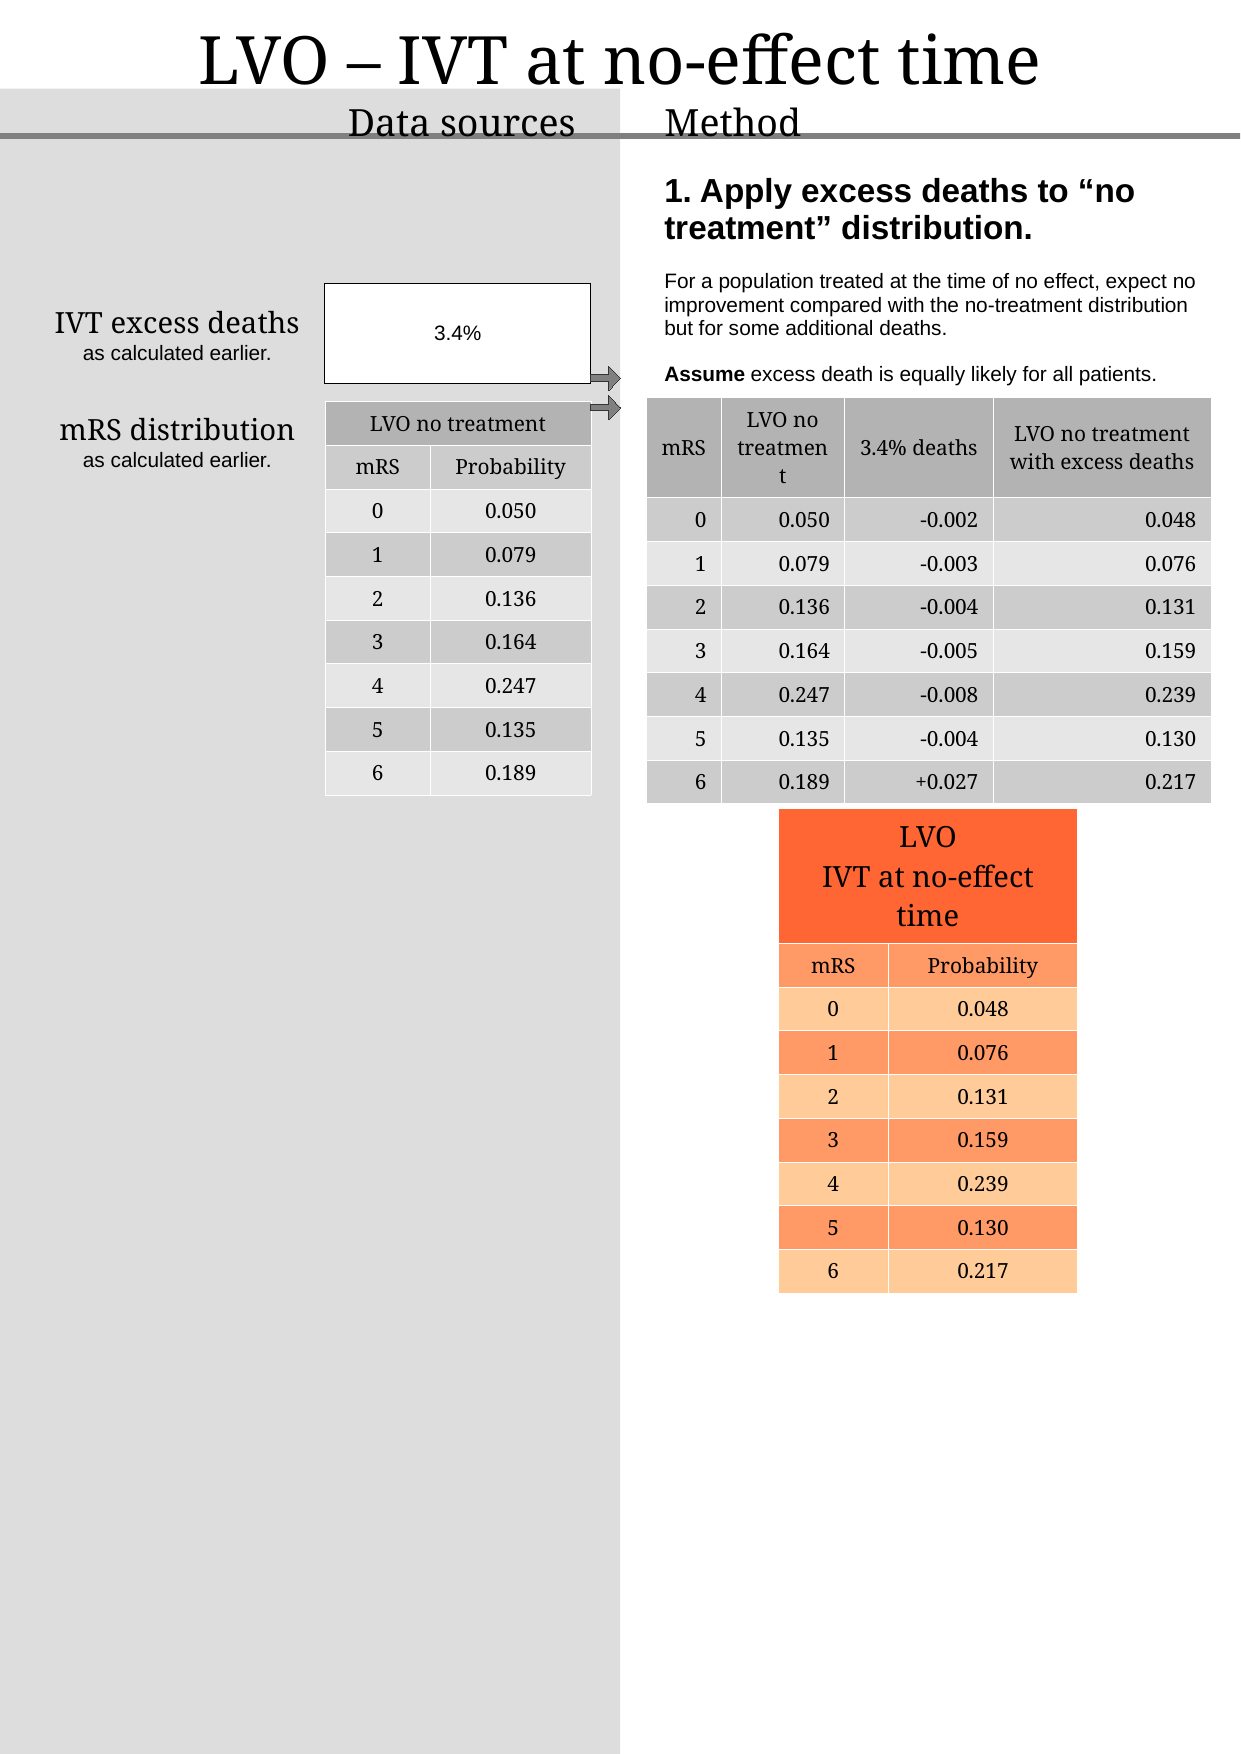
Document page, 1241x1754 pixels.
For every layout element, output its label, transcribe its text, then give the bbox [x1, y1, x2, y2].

table_cell 0.247 [431, 664, 591, 707]
table_cell 0.239 [994, 673, 1211, 716]
table_cell 0.076 [889, 1031, 1077, 1074]
table_cell -0.005 [845, 630, 993, 672]
table_cell 0.239 [889, 1163, 1077, 1205]
table_header LVO no treatment [722, 398, 844, 497]
table_cell 6 [647, 761, 721, 803]
table_cell 4 [779, 1163, 888, 1205]
table_cell 0.079 [722, 542, 844, 585]
table_cell 0 [779, 988, 888, 1030]
text_box Method [649, 89, 1211, 146]
table_cell -0.004 [845, 586, 993, 629]
table_cell 0.135 [722, 717, 844, 760]
table_cell +0.027 [845, 761, 993, 803]
table_header 3.4% deaths [845, 398, 993, 497]
table_cell 1 [647, 542, 721, 585]
table_cell -0.004 [845, 717, 993, 760]
table_header LVO no treatment [326, 402, 591, 445]
table_cell 0.159 [994, 630, 1211, 672]
text_box IVT excess deaths as calculated earlier. [29, 283, 324, 384]
text_box 1. Apply excess deaths to “no treatment” distribution. For a population treated at the time of no effect, expect no improvement compared with the no-treatment distribution but for some additional deaths. Assume excess death is equally likely for all patients. → Result: [649, 165, 1211, 397]
table_cell 0.131 [889, 1075, 1077, 1118]
table_cell 4 [647, 673, 721, 716]
table_cell 5 [326, 708, 430, 751]
table_cell 0.164 [431, 621, 591, 663]
table_cell 0.079 [431, 533, 591, 576]
text_box [590, 395, 621, 420]
table_cell 0.217 [889, 1250, 1077, 1293]
table_header LVO no treatment with excess deaths [994, 398, 1211, 497]
table_cell Probability [431, 446, 591, 489]
text_box [590, 366, 621, 391]
text_box 3.4% [324, 283, 591, 384]
table_cell 2 [647, 586, 721, 629]
text_box Data sources [29, 89, 591, 146]
table_header LVO IVT at no-effect time [779, 809, 1077, 943]
table_cell 5 [779, 1206, 888, 1249]
table_cell 0 [326, 490, 430, 532]
table_cell 0.217 [994, 761, 1211, 803]
table_cell -0.002 [845, 498, 993, 541]
table_cell 0.130 [994, 717, 1211, 760]
table_cell 6 [779, 1250, 888, 1293]
table_cell 0.247 [722, 673, 844, 716]
text_box mRS distribution as calculated earlier. [29, 401, 325, 532]
table_cell 2 [326, 577, 430, 620]
table_cell Probability [889, 944, 1077, 987]
table_cell 0.135 [431, 708, 591, 751]
table_cell 0.164 [722, 630, 844, 672]
table_cell 1 [326, 533, 430, 576]
text_box 1. Apply excess deaths to “no treatment” distribution. For a population treated at the time of no effect, expect no improvement compared with the no-treatment distribution but for some additional deaths. Assume excess death is equally likely for all patients. → Result: [649, 804, 1211, 1416]
table_cell 5 [647, 717, 721, 760]
table_cell 0 [647, 498, 721, 541]
table_cell mRS [779, 944, 888, 987]
table_cell 3 [779, 1119, 888, 1162]
table_cell 3 [326, 621, 430, 663]
table_cell 4 [326, 664, 430, 707]
table_cell 0.076 [994, 542, 1211, 585]
table_cell 0.048 [889, 988, 1077, 1030]
table_cell 0.131 [994, 586, 1211, 629]
table_cell 2 [779, 1075, 888, 1118]
table_cell 6 [326, 752, 430, 795]
table_cell 0.136 [431, 577, 591, 620]
table_cell 0.048 [994, 498, 1211, 541]
table_cell -0.003 [845, 542, 993, 585]
table_cell 0.189 [431, 752, 591, 795]
table_cell 0.130 [889, 1206, 1077, 1249]
table_cell 3 [647, 630, 721, 672]
table_cell 0.050 [722, 498, 844, 541]
table_cell -0.008 [845, 673, 993, 716]
table_cell 0.050 [431, 490, 591, 532]
table_cell 0.159 [889, 1119, 1077, 1162]
text_box LVO – IVT at no-effect time [0, 5, 1241, 88]
table_header mRS [647, 398, 721, 497]
table_cell 0.189 [722, 761, 844, 803]
table_cell 1 [779, 1031, 888, 1074]
table_cell mRS [326, 446, 430, 489]
table_cell 0.136 [722, 586, 844, 629]
